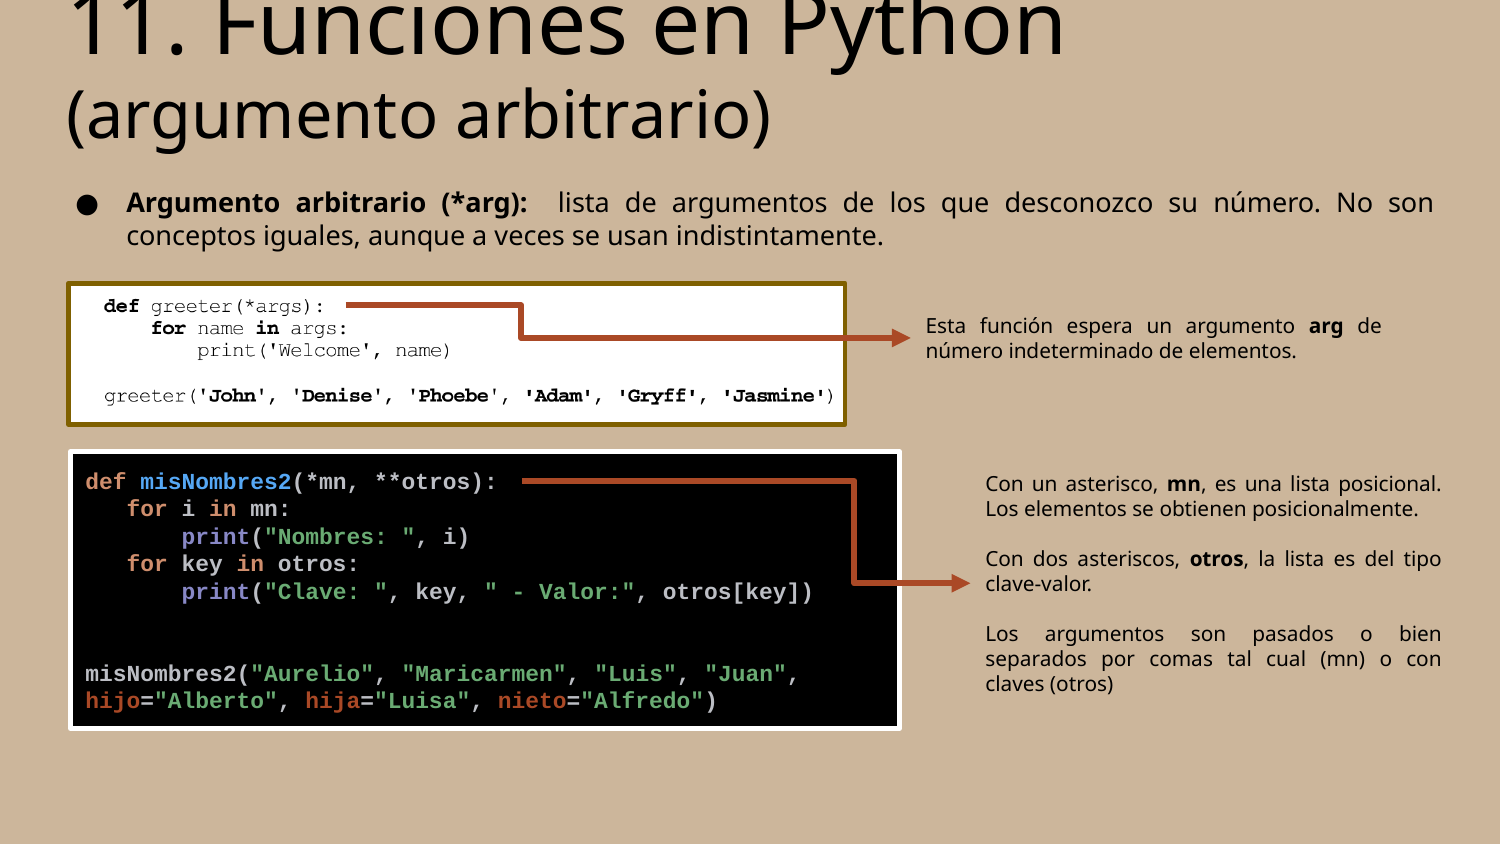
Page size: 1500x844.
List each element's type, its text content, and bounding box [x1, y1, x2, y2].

text_box Con un asterisco, mn, es una lista posicional. Los elementos se obtienen posicionalmente. Con dos asteriscos, otros, la lista es del tipo clave-valor. Los argumentos son pasados o bien separados por comas tal cual (mn) o con claves (otros) [970, 463, 1457, 704]
picture [70, 285, 843, 422]
title 11. Funciones en Python (argumento arbitrario) [51, 30, 1449, 160]
text_box Argumento arbitrario (*arg): lista de argumentos de los que desconozco su número. No son conceptos iguales, aunque a veces se usan indistintamente. [36, 160, 1449, 276]
text_box def misNombres2(*mn, **otros): for i in mn: print("Nombres: ", i) for key in otros: print("Clave: ", key, " - Valor:", otros[key]) misNombres2("Aurelio", "Maricarmen", "Luis", "Juan", hijo="Alberto", hija="Luisa", nieto="Alfredo") [70, 451, 900, 729]
text_box Esta función espera un argumento arg de número indeterminado de elementos. [910, 307, 1397, 369]
